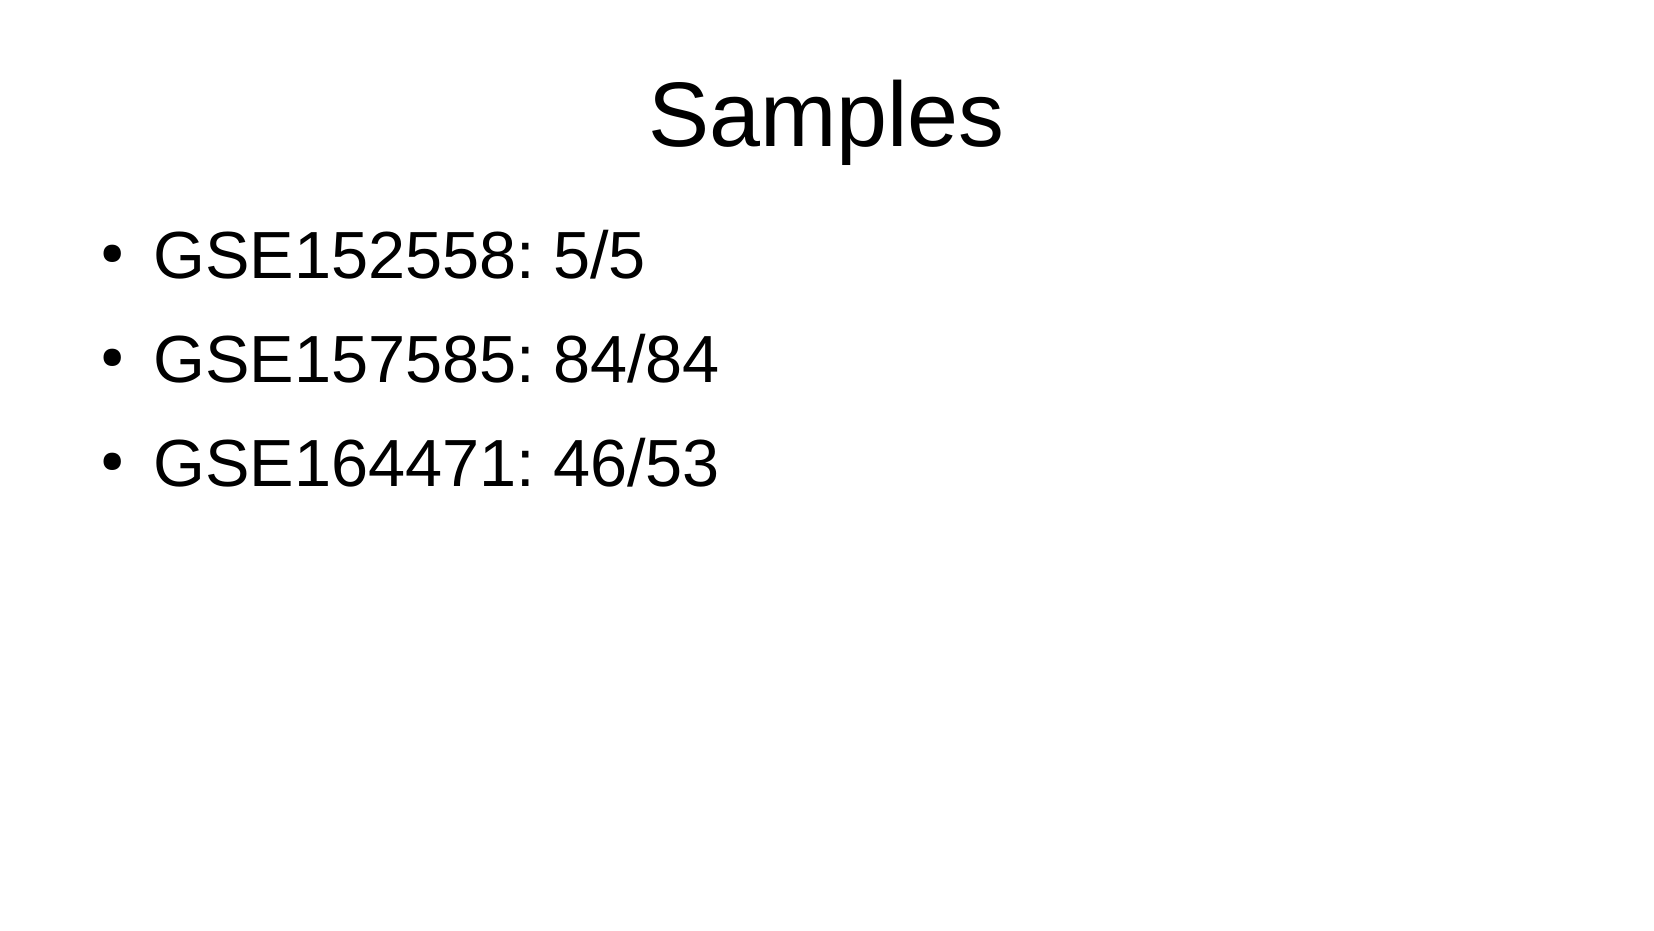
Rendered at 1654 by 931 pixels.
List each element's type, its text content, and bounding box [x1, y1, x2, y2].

title Samples [82, 37, 1571, 193]
list GSE152558: 5/5 GSE157585: 84/84 GSE164471: 46/53 [82, 217, 1571, 758]
